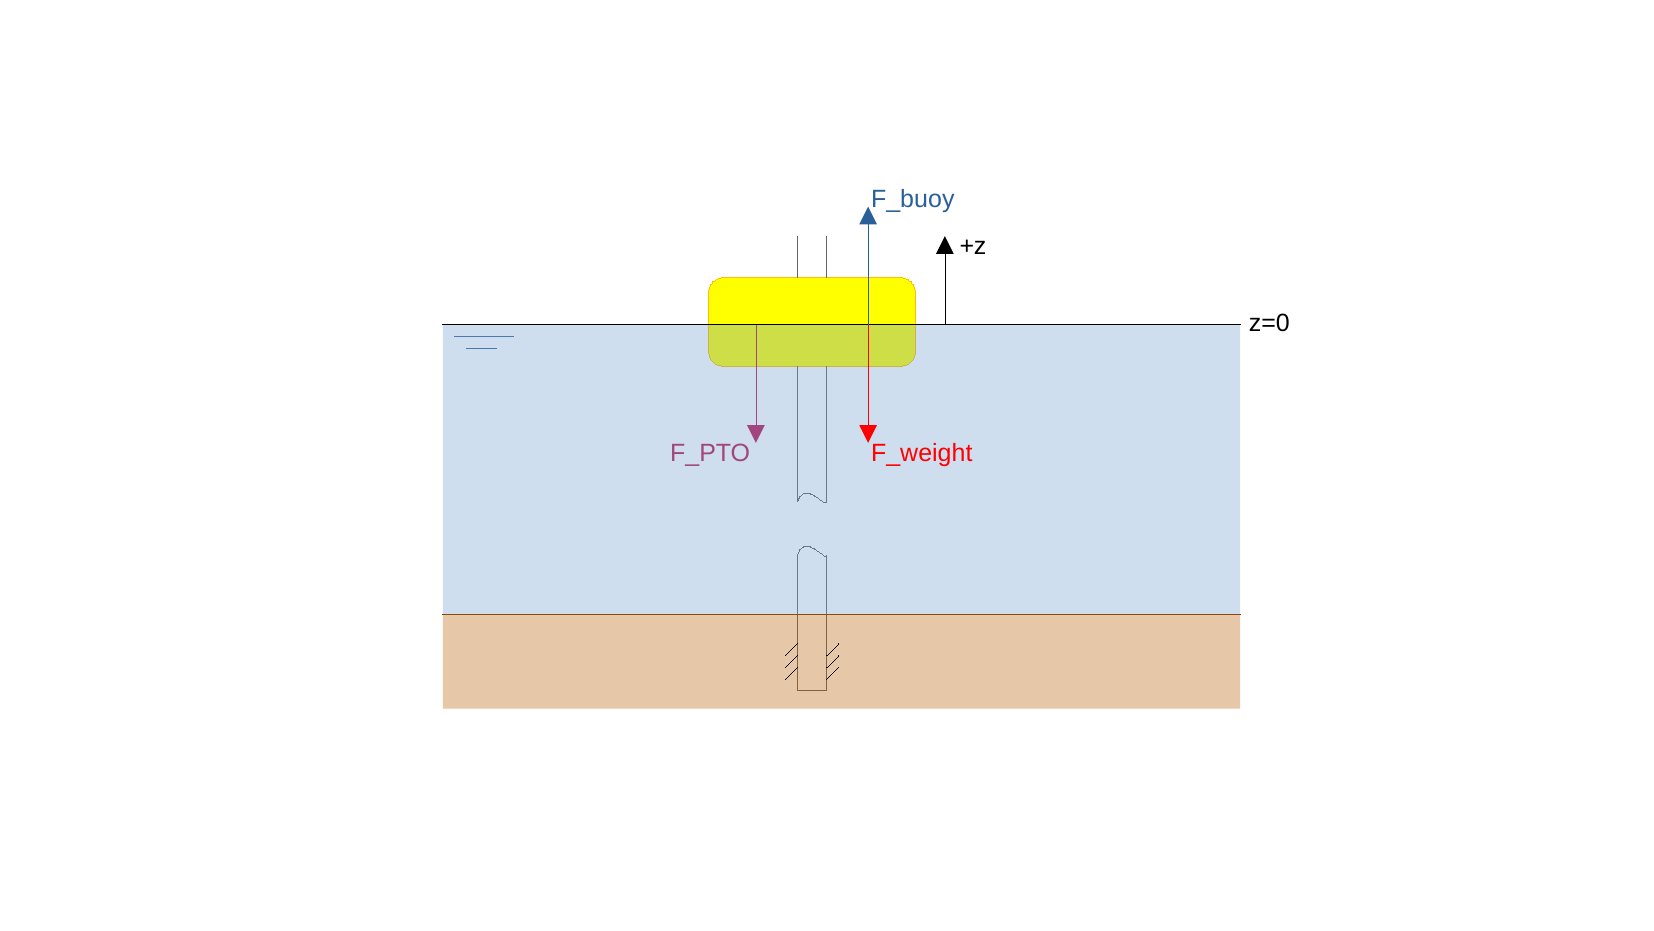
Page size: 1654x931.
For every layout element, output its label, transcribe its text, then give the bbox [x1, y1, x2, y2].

text_box F_PTO [655, 431, 804, 503]
text_box +z [944, 224, 1063, 296]
text_box F_weight [856, 431, 1004, 502]
text_box F_buoy [856, 177, 975, 248]
text_box z=0 [1234, 301, 1353, 373]
text_box [708, 277, 868, 324]
text_box [869, 277, 916, 324]
text_box [442, 325, 1241, 709]
